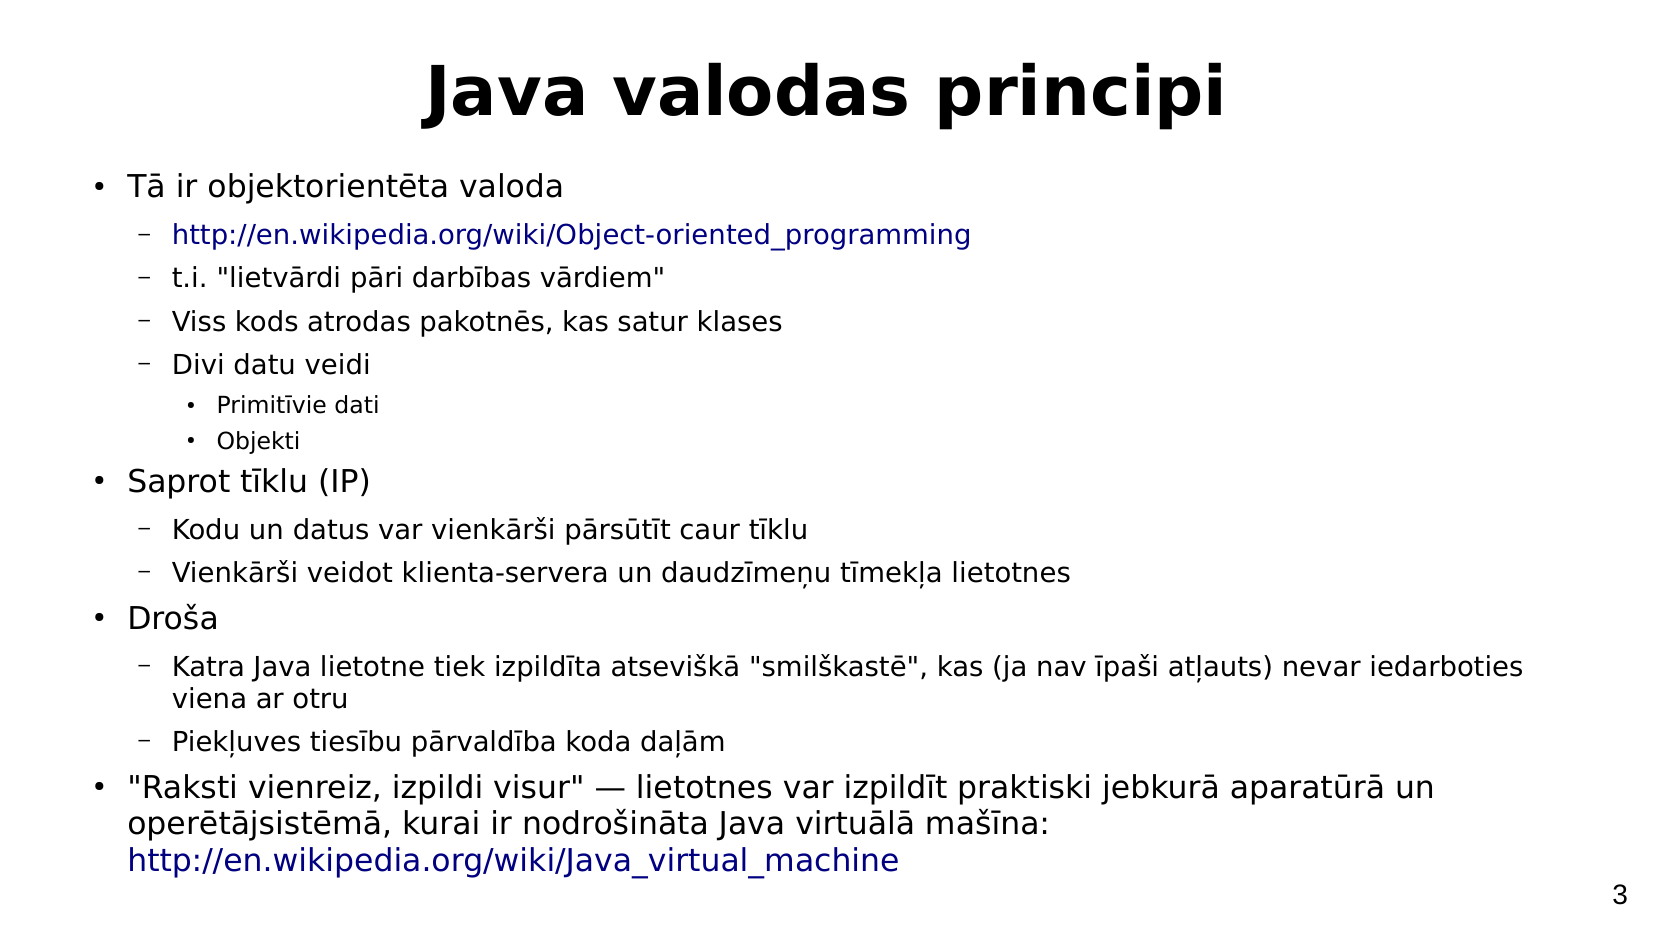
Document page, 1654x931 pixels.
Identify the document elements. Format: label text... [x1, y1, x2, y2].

list Tā ir objektorientēta valoda http://en.wikipedia.org/wiki/Object-oriented_programming t.i. "lietvārdi pāri darbības vārdiem" Viss kods atrodas pakotnēs, kas satur klases Divi datu veidi Primitīvie dati Objekti Saprot tīklu (IP) Kodu un datus var vienkārši pārsūtīt caur tīklu Vienkārši veidot klienta-servera un daudzīmeņu tīmekļa lietotnes Droša Katra Java lietotne tiek izpildīta atseviškā "smilškastē", kas (ja nav īpaši atļauts) nevar iedarboties viena ar otru Piekļuves tiesību pārvaldība koda daļām "Raksti vienreiz, izpildi visur" — lietotnes var izpildīt praktiski jebkurā aparatūrā un operētājsistēmā, kurai ir nodrošināta Java virtuālā mašīna: http://en.wikipedia.org/wiki/Java_virtual_machine [82, 168, 1538, 889]
title Java valodas principi [82, 37, 1571, 147]
